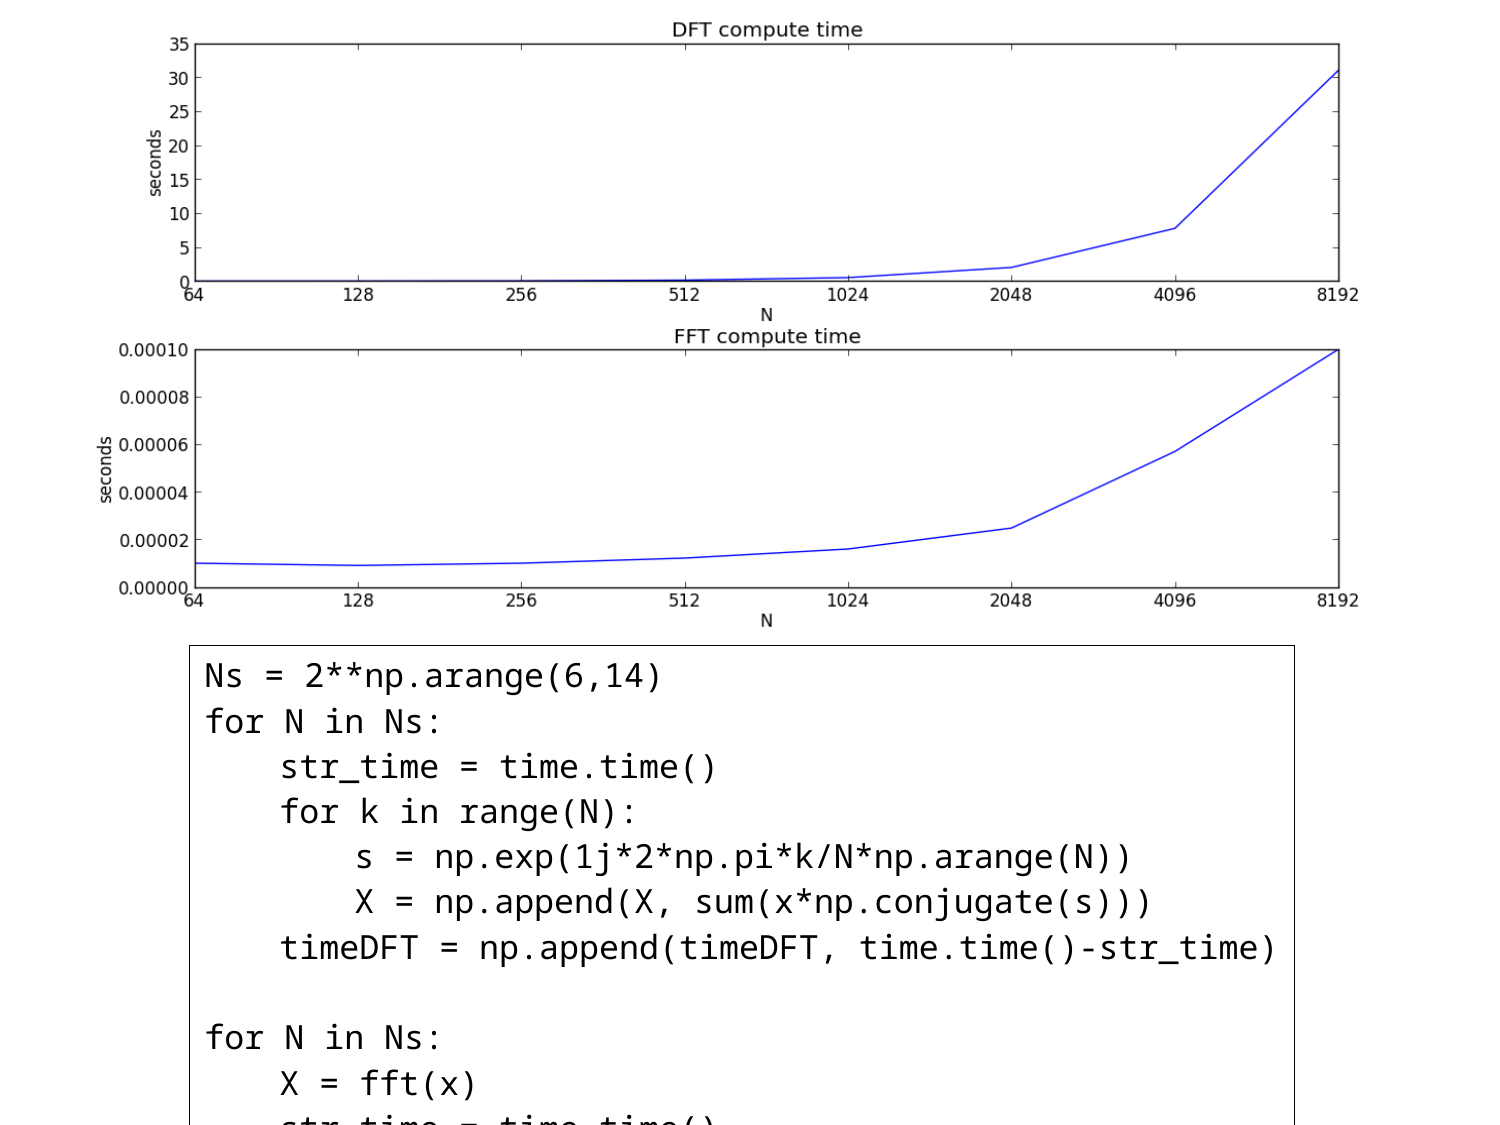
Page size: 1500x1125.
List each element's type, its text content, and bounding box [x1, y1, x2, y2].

picture [10, 0, 1486, 655]
text_box Ns = 2**np.arange(6,14) for N in Ns: str_time = time.time() for k in range(N): s = np.exp(1j*2*np.pi*k/N*np.arange(N)) X = np.append(X, sum(x*np.conjugate(s))) timeDFT = np.append(timeDFT, time.time()-str_time) for N in Ns: X = fft(x) str_time = time.time() X = fft(x) timeFFT = np.append(timeFFT, time.time()-str_time) [189, 645, 1294, 1093]
